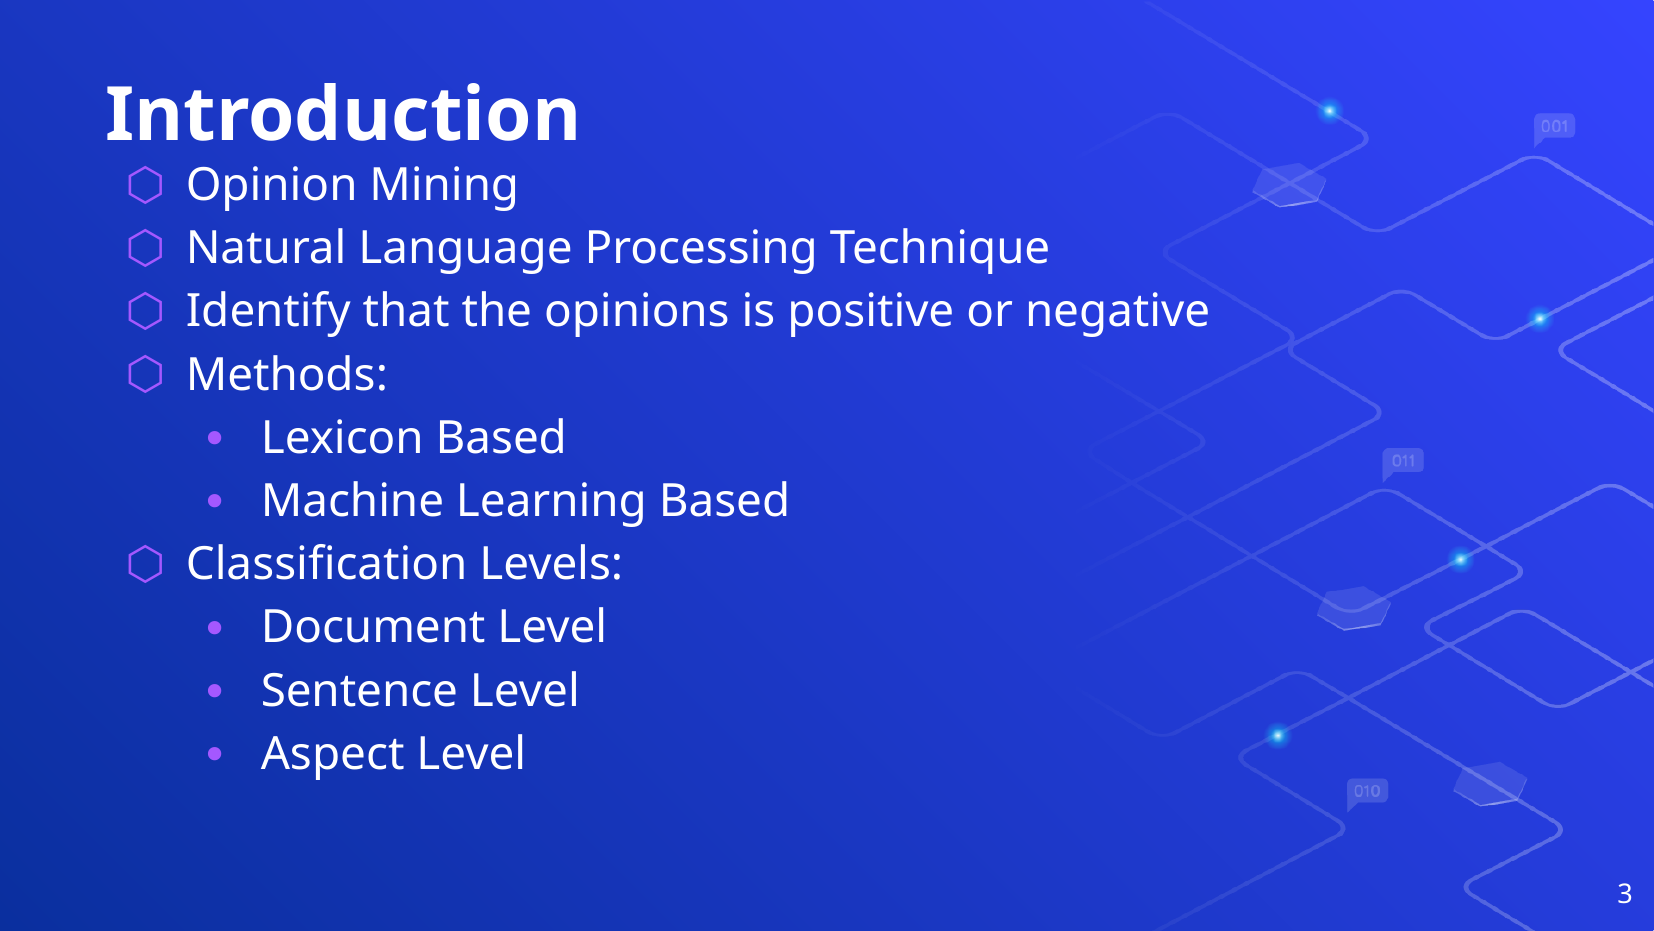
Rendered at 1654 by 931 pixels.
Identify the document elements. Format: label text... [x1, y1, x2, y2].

title Introduction [105, 0, 1193, 156]
slide_number <number> [1533, 858, 1633, 931]
picture [0, 0, 1654, 931]
list Opinion Mining Natural Language Processing Technique Identify that the opinions is positive or negative Methods: Lexicon Based Machine Learning Based Classification Levels: Document Level Sentence Level Aspect Level [110, 146, 1384, 859]
